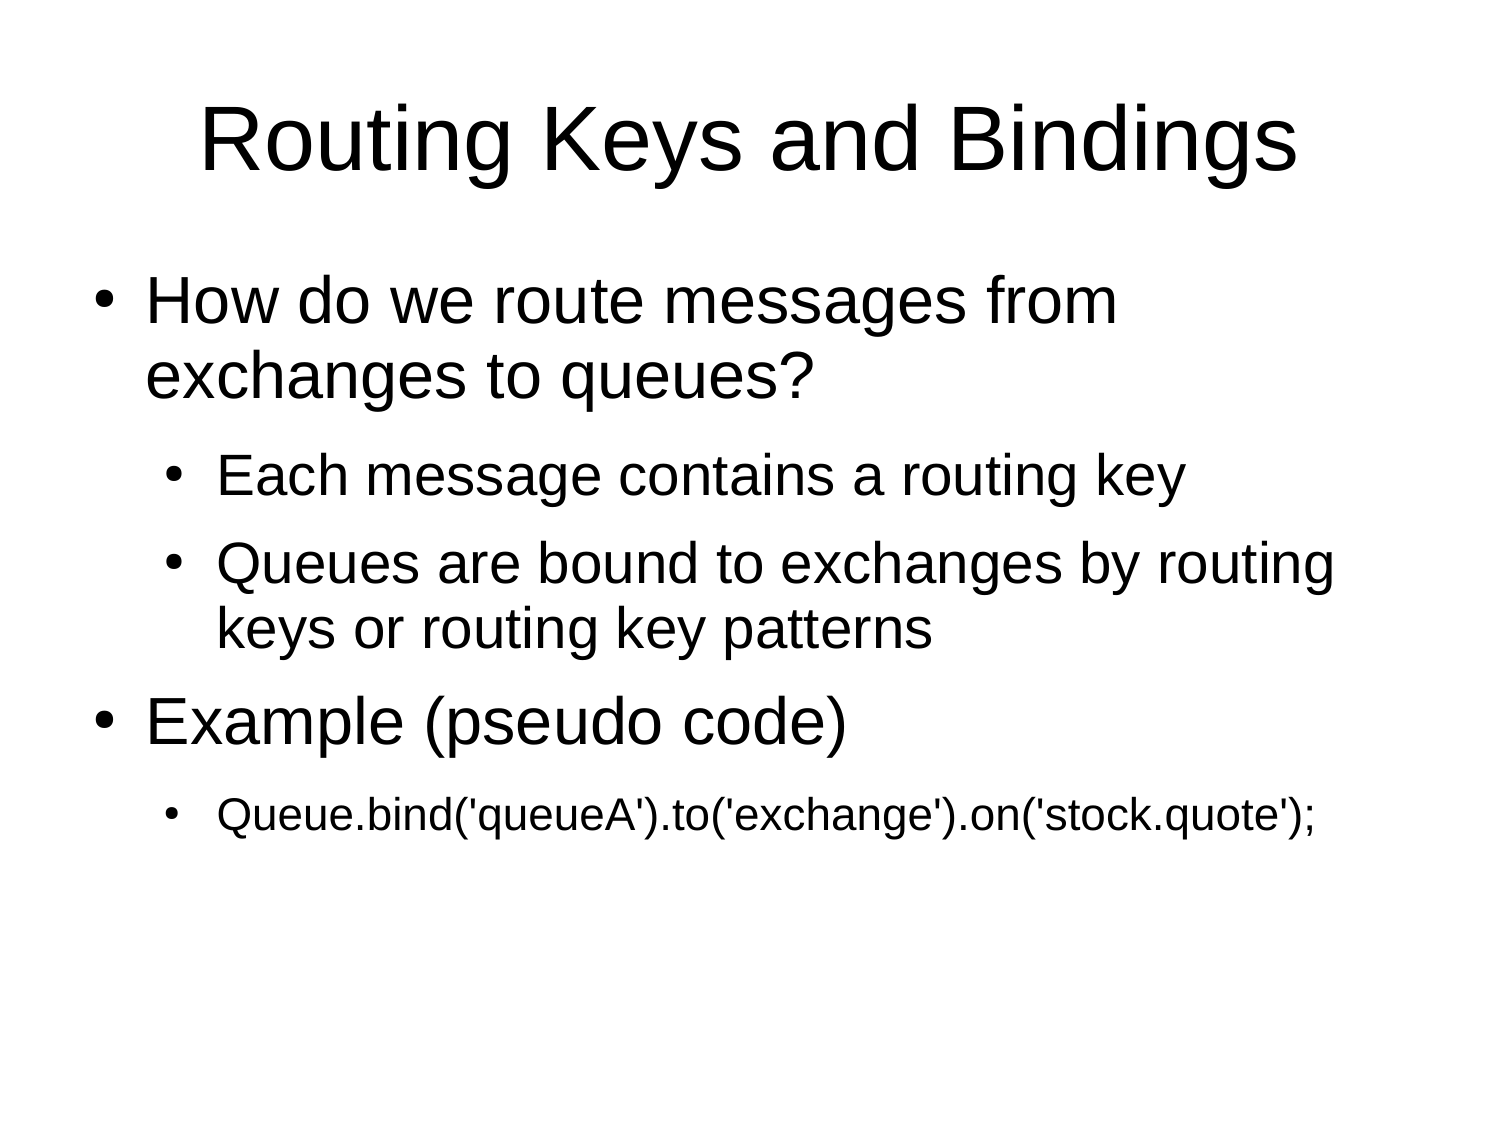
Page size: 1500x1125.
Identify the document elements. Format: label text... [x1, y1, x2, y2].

title Routing Keys and Bindings [75, 52, 1425, 226]
list How do we route messages from exchanges to queues? Each message contains a routing key Queues are bound to exchanges by routing keys or routing key patterns Example (pseudo code) Queue.bind('queueA').to('exchange').on('stock.quote'); [75, 263, 1425, 1006]
